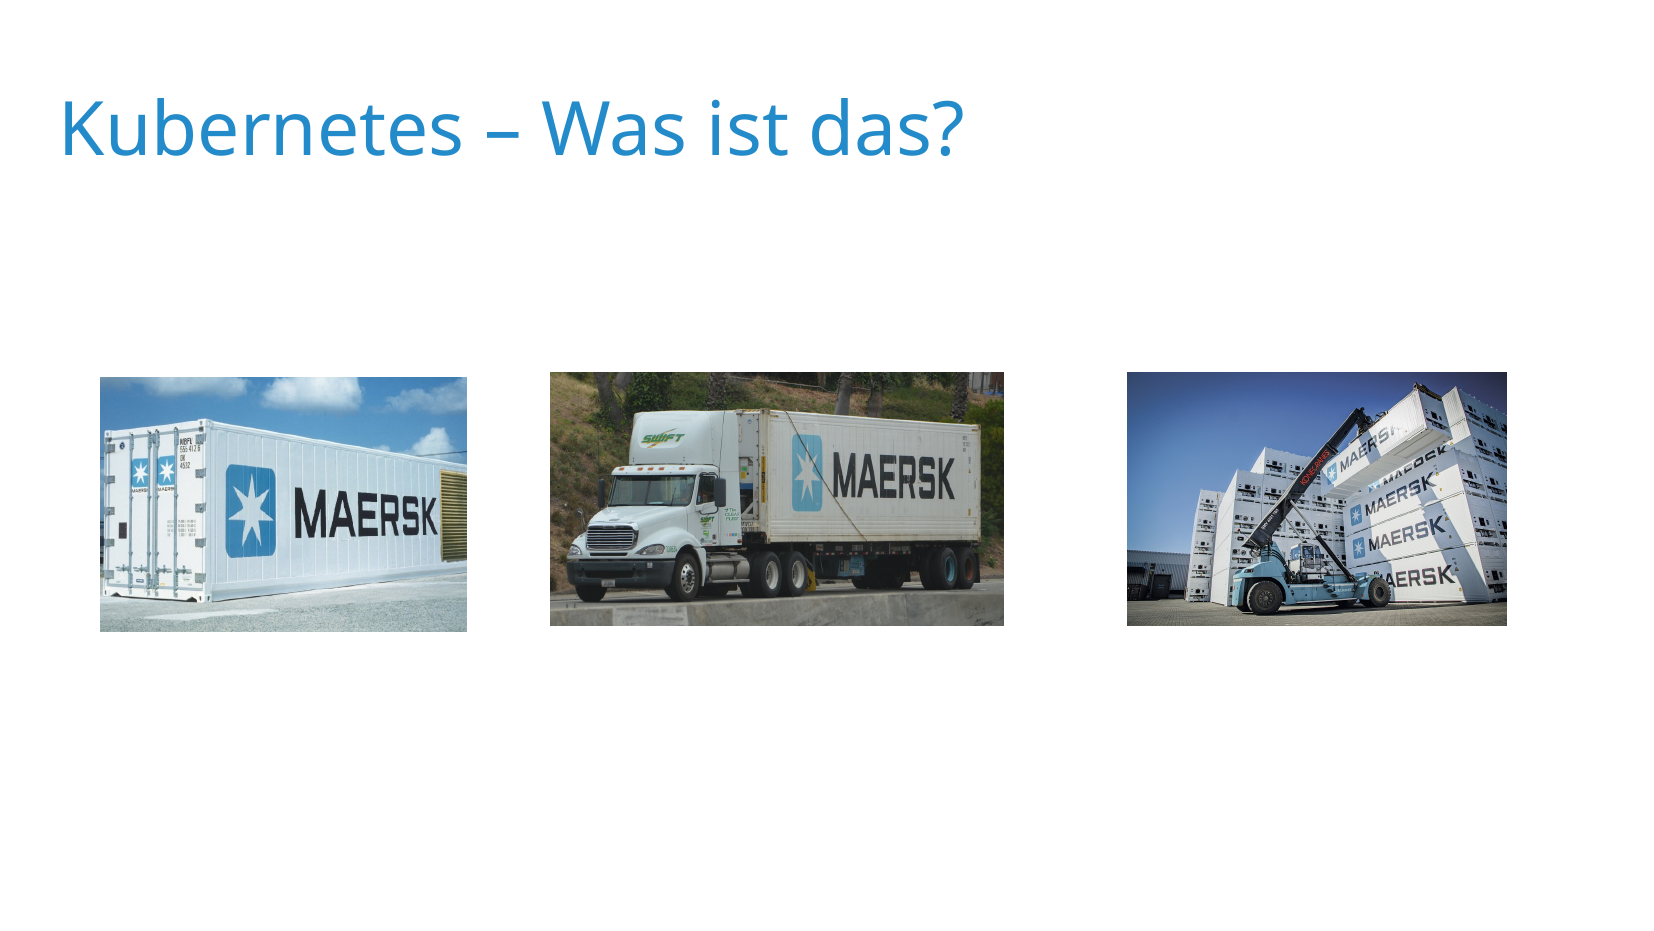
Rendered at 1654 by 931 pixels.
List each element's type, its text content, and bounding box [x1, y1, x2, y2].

title Kubernetes – Was ist das? [59, 59, 1595, 178]
picture [550, 372, 1004, 626]
picture [1127, 372, 1507, 626]
picture [100, 377, 467, 632]
